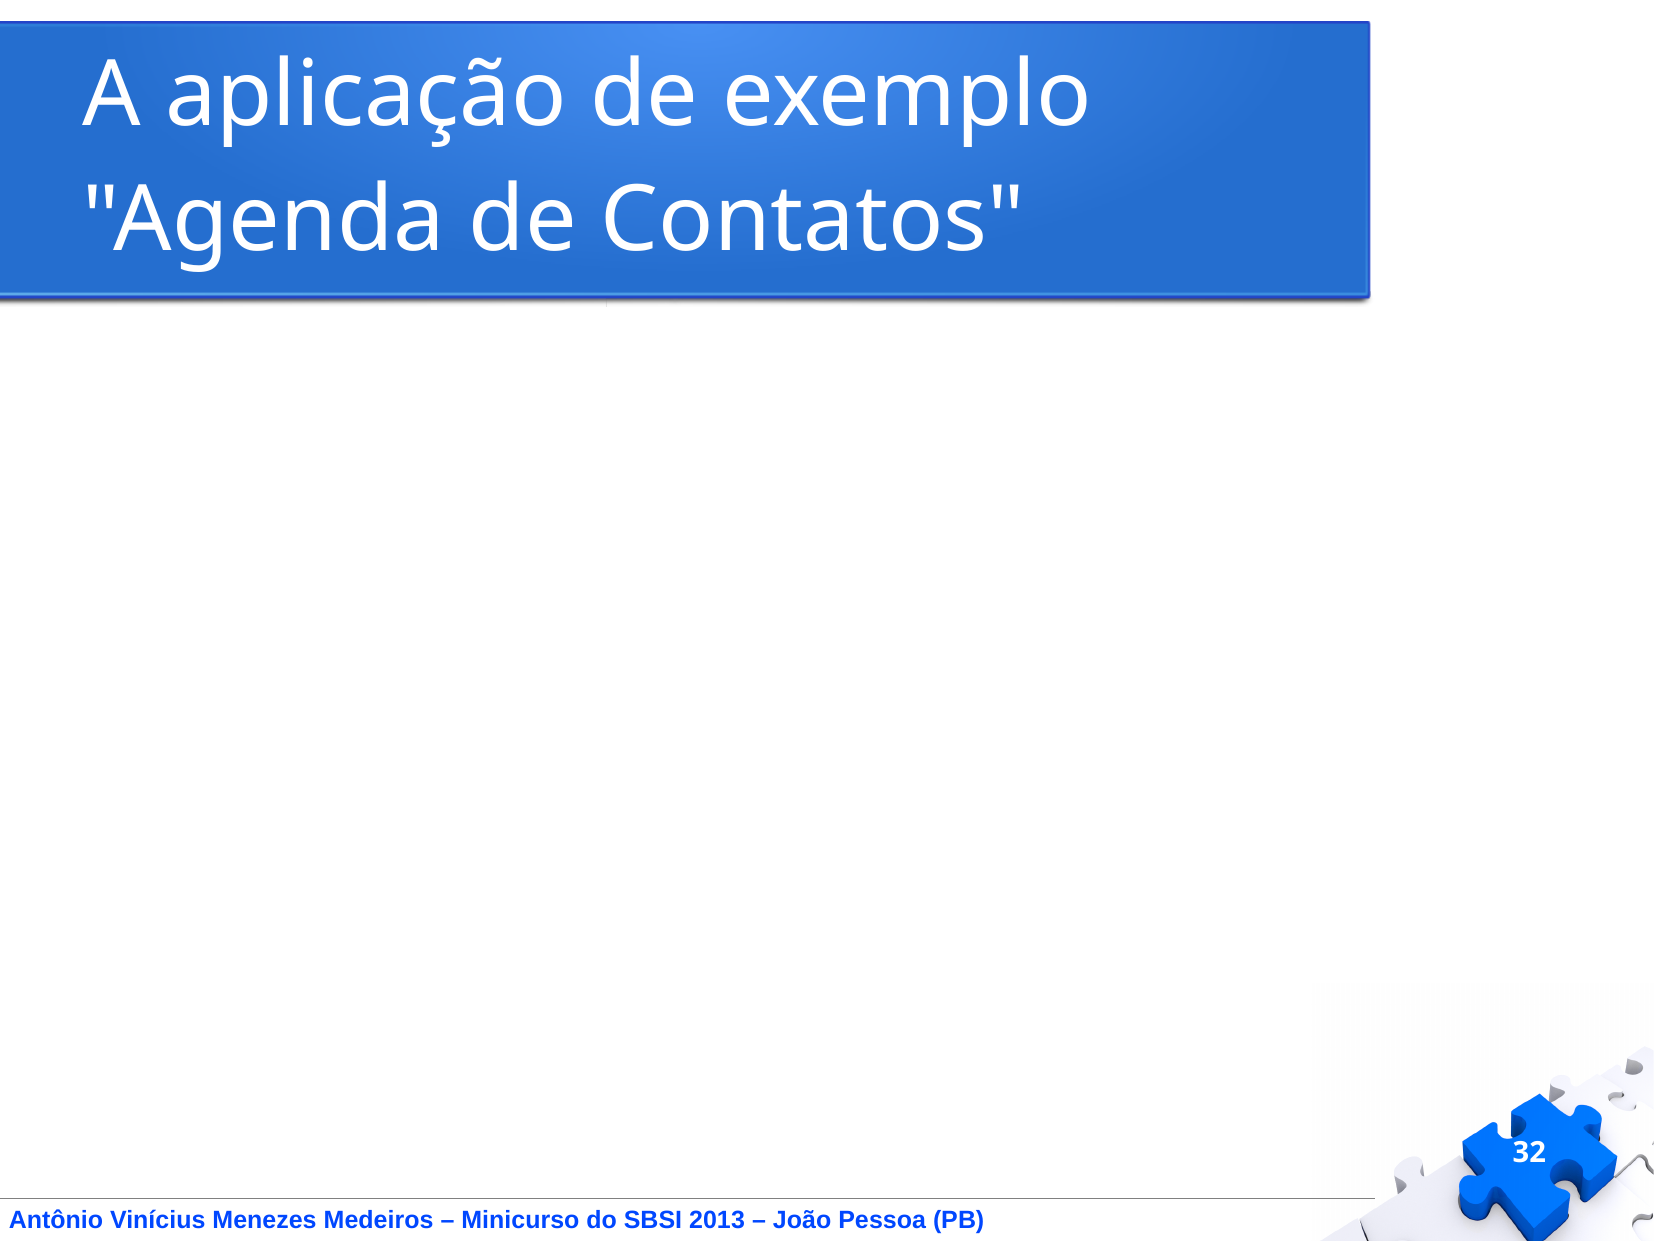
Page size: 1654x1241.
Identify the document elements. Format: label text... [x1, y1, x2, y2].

picture [1311, 983, 1654, 1241]
title A aplicação de exemplo "Agenda de Contatos" [82, 49, 1323, 257]
picture [0, 21, 1375, 307]
